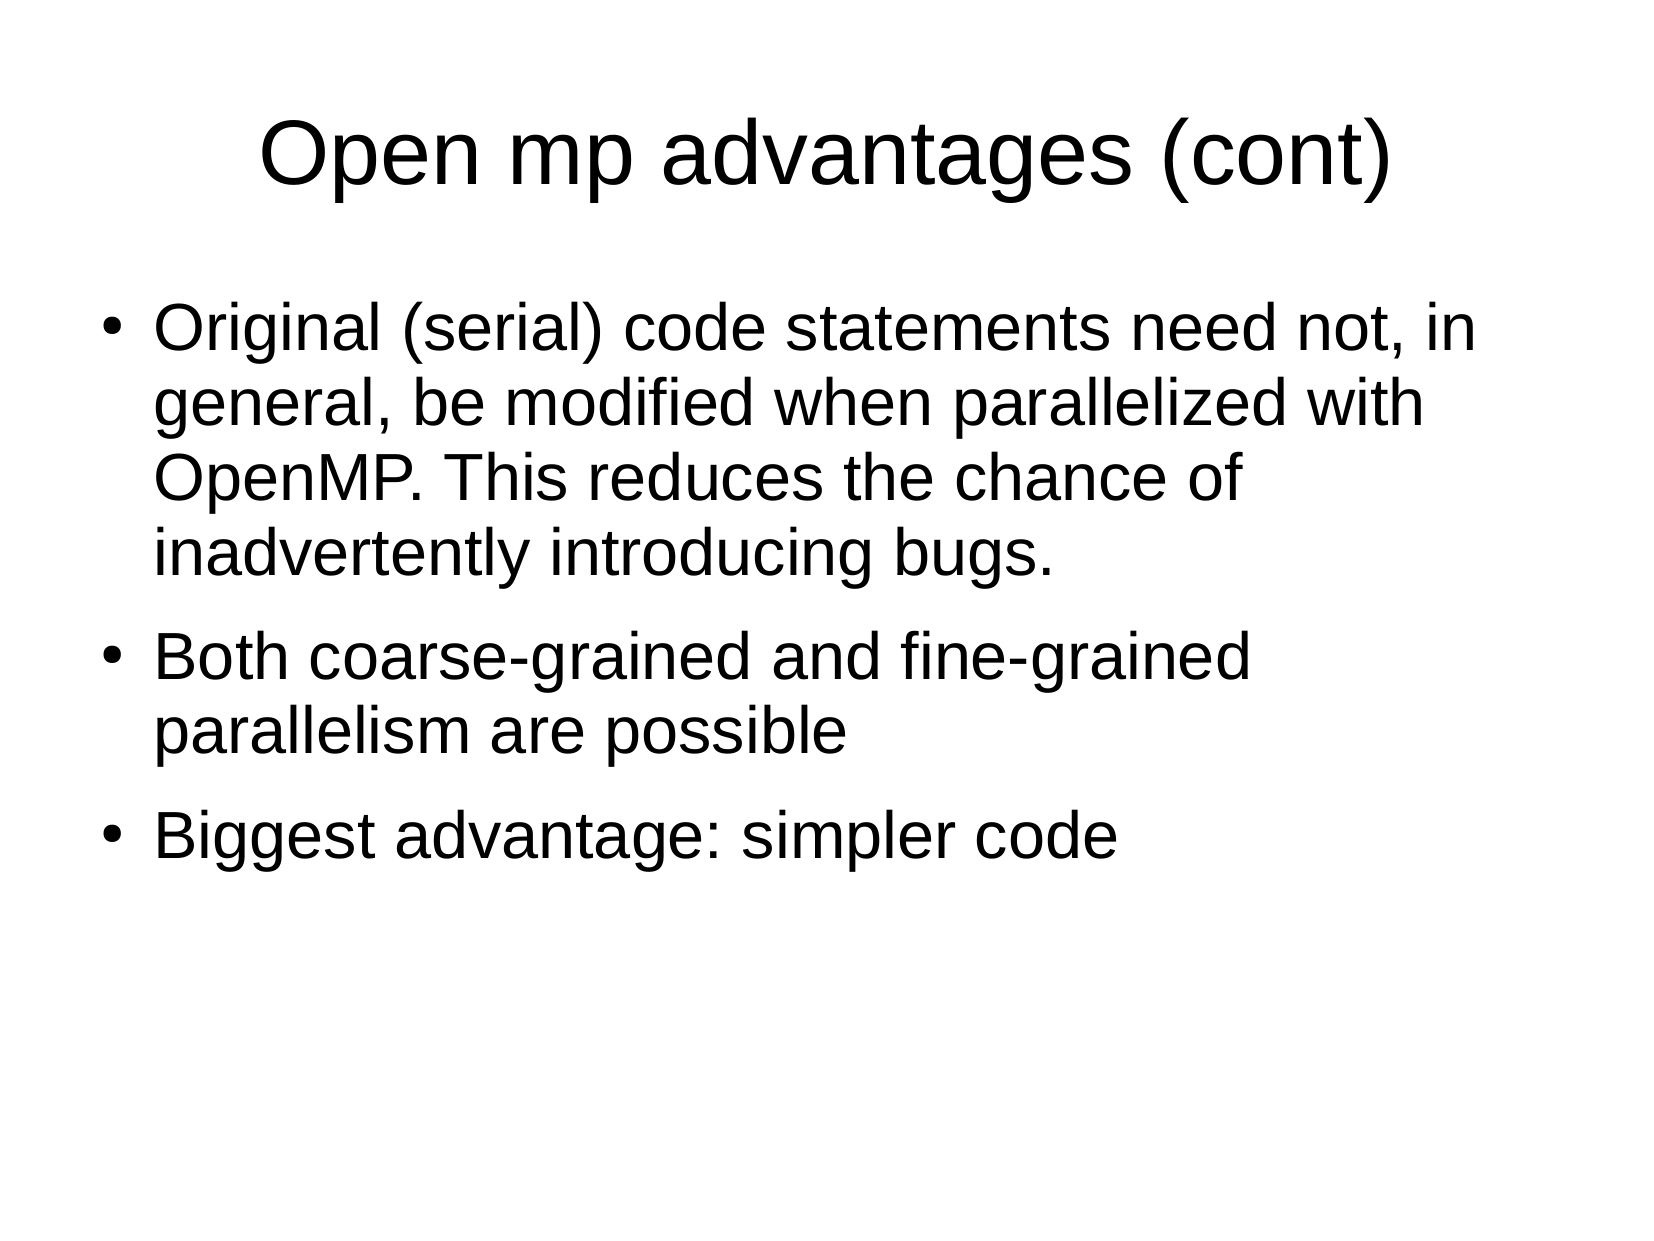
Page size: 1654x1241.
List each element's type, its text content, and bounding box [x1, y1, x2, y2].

list Original (serial) code statements need not, in general, be modified when parallelized with OpenMP. This reduces the chance of inadvertently introducing bugs. Both coarse-grained and fine-grained parallelism are possible Biggest advantage: simpler code [82, 290, 1571, 1109]
title Open mp advantages (cont) [82, 49, 1571, 257]
